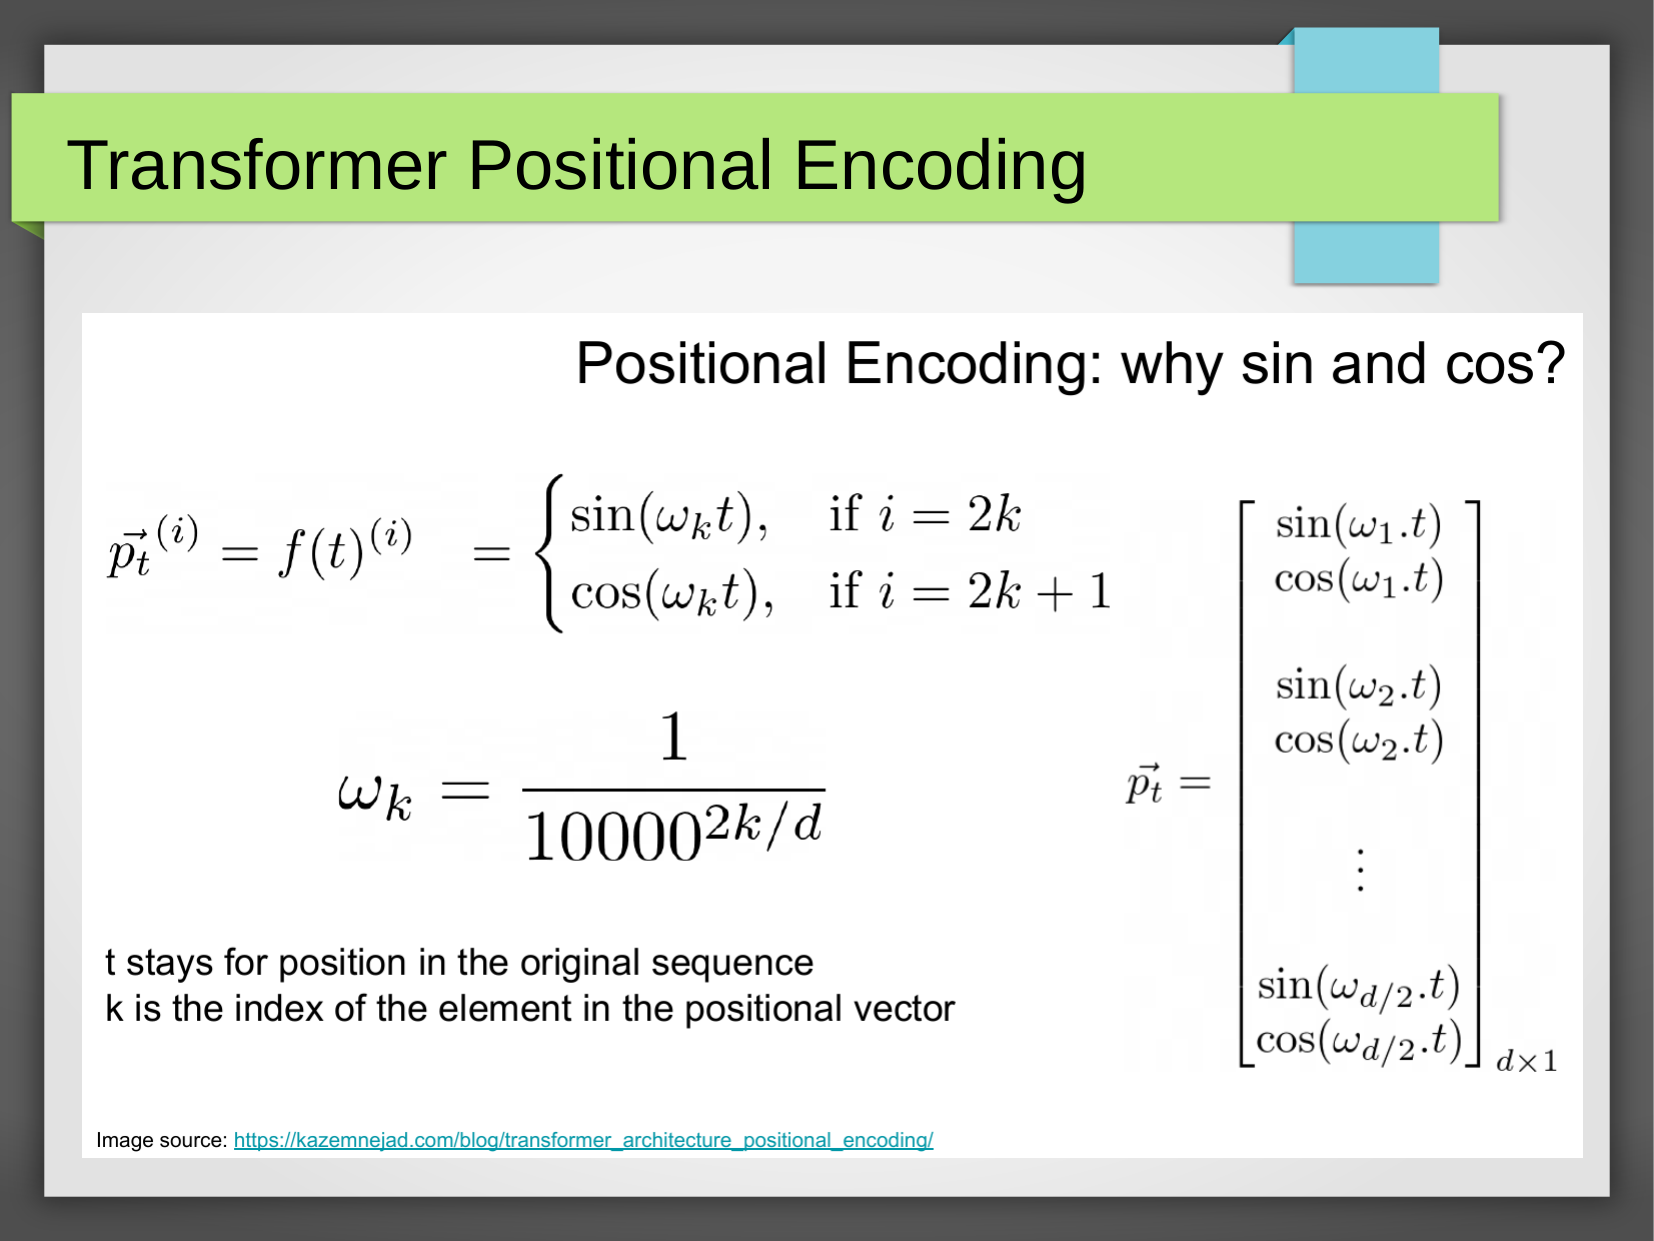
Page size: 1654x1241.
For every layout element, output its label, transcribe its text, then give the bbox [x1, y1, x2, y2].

picture [0, 0, 1654, 1241]
title Transformer Positional Encoding [46, 125, 1441, 206]
